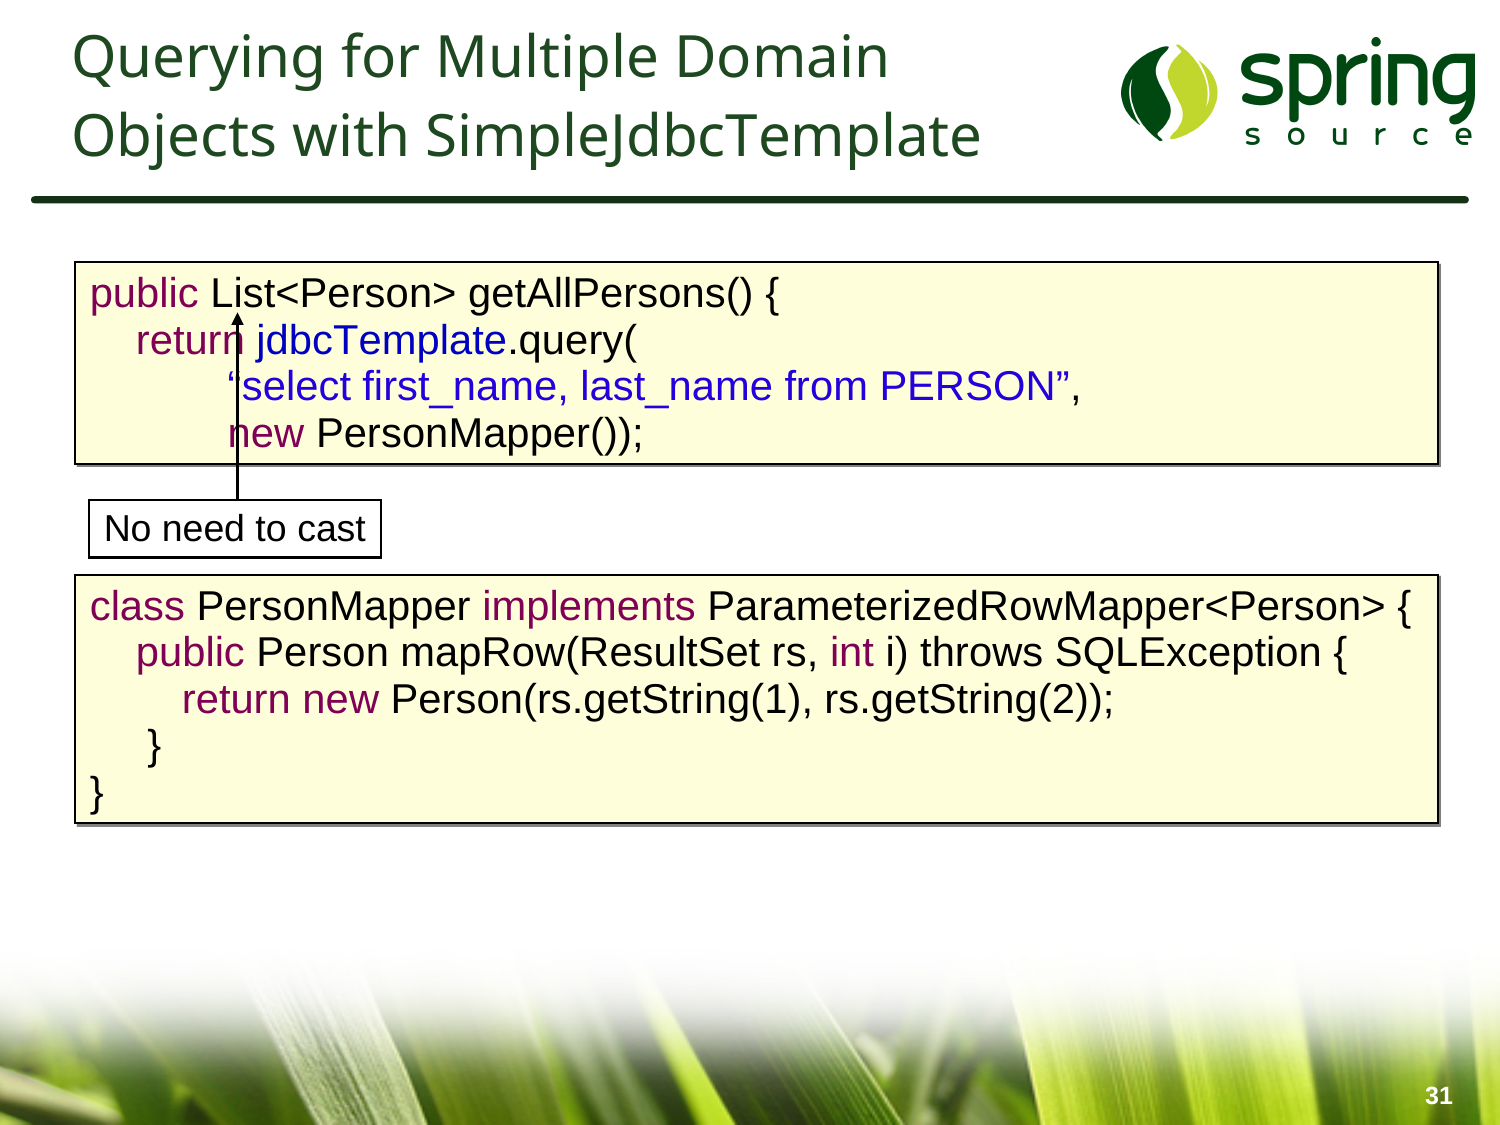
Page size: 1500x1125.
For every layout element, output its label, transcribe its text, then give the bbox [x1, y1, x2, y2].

picture [0, 944, 1500, 1125]
text_box public List<Person> getAllPersons() { return jdbcTemplate.query( “select first_name, last_name from PERSON”, new PersonMapper()); [75, 262, 1438, 464]
picture [1121, 37, 1475, 145]
text_box No need to cast [88, 500, 381, 558]
text_box class PersonMapper implements ParameterizedRowMapper<Person> { public Person mapRow(ResultSet rs, int i) throws SQLException { return new Person(rs.getString(1), rs.getString(2)); } } [75, 575, 1438, 823]
title Querying for Multiple Domain Objects with SimpleJdbcTemplate [56, 13, 1089, 176]
